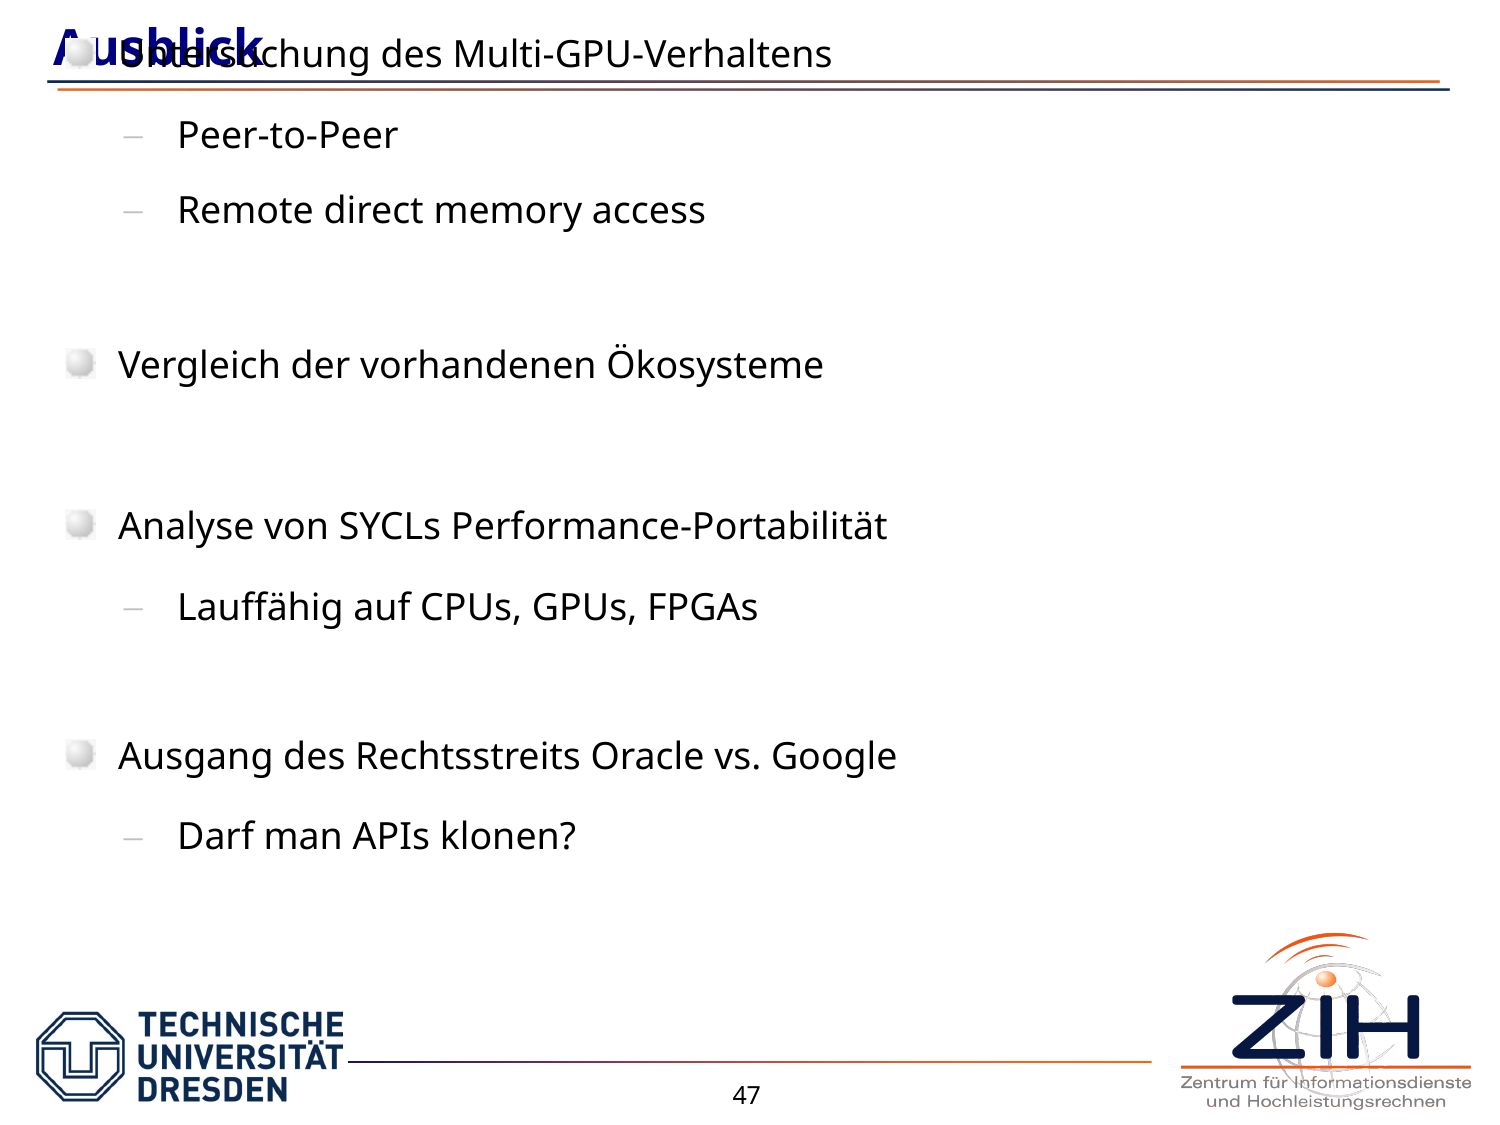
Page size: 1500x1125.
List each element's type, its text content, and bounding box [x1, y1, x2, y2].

picture [47, 80, 1450, 91]
picture [35, 1011, 343, 1102]
picture [65, 38, 96, 69]
list Untersuchung des Multi-GPU-Verhaltens Peer-to-Peer Remote direct memory access Vergleich der vorhandenen Ökosysteme Analyse von SYCLs Performance-Portabilität Lauffähig auf CPUs, GPUs, FPGAs Ausgang des Rechtsstreits Oracle vs. Google Darf man APIs klonen? [29, 100, 1418, 789]
title Ausblick [53, 12, 1453, 81]
picture [1181, 933, 1471, 1110]
